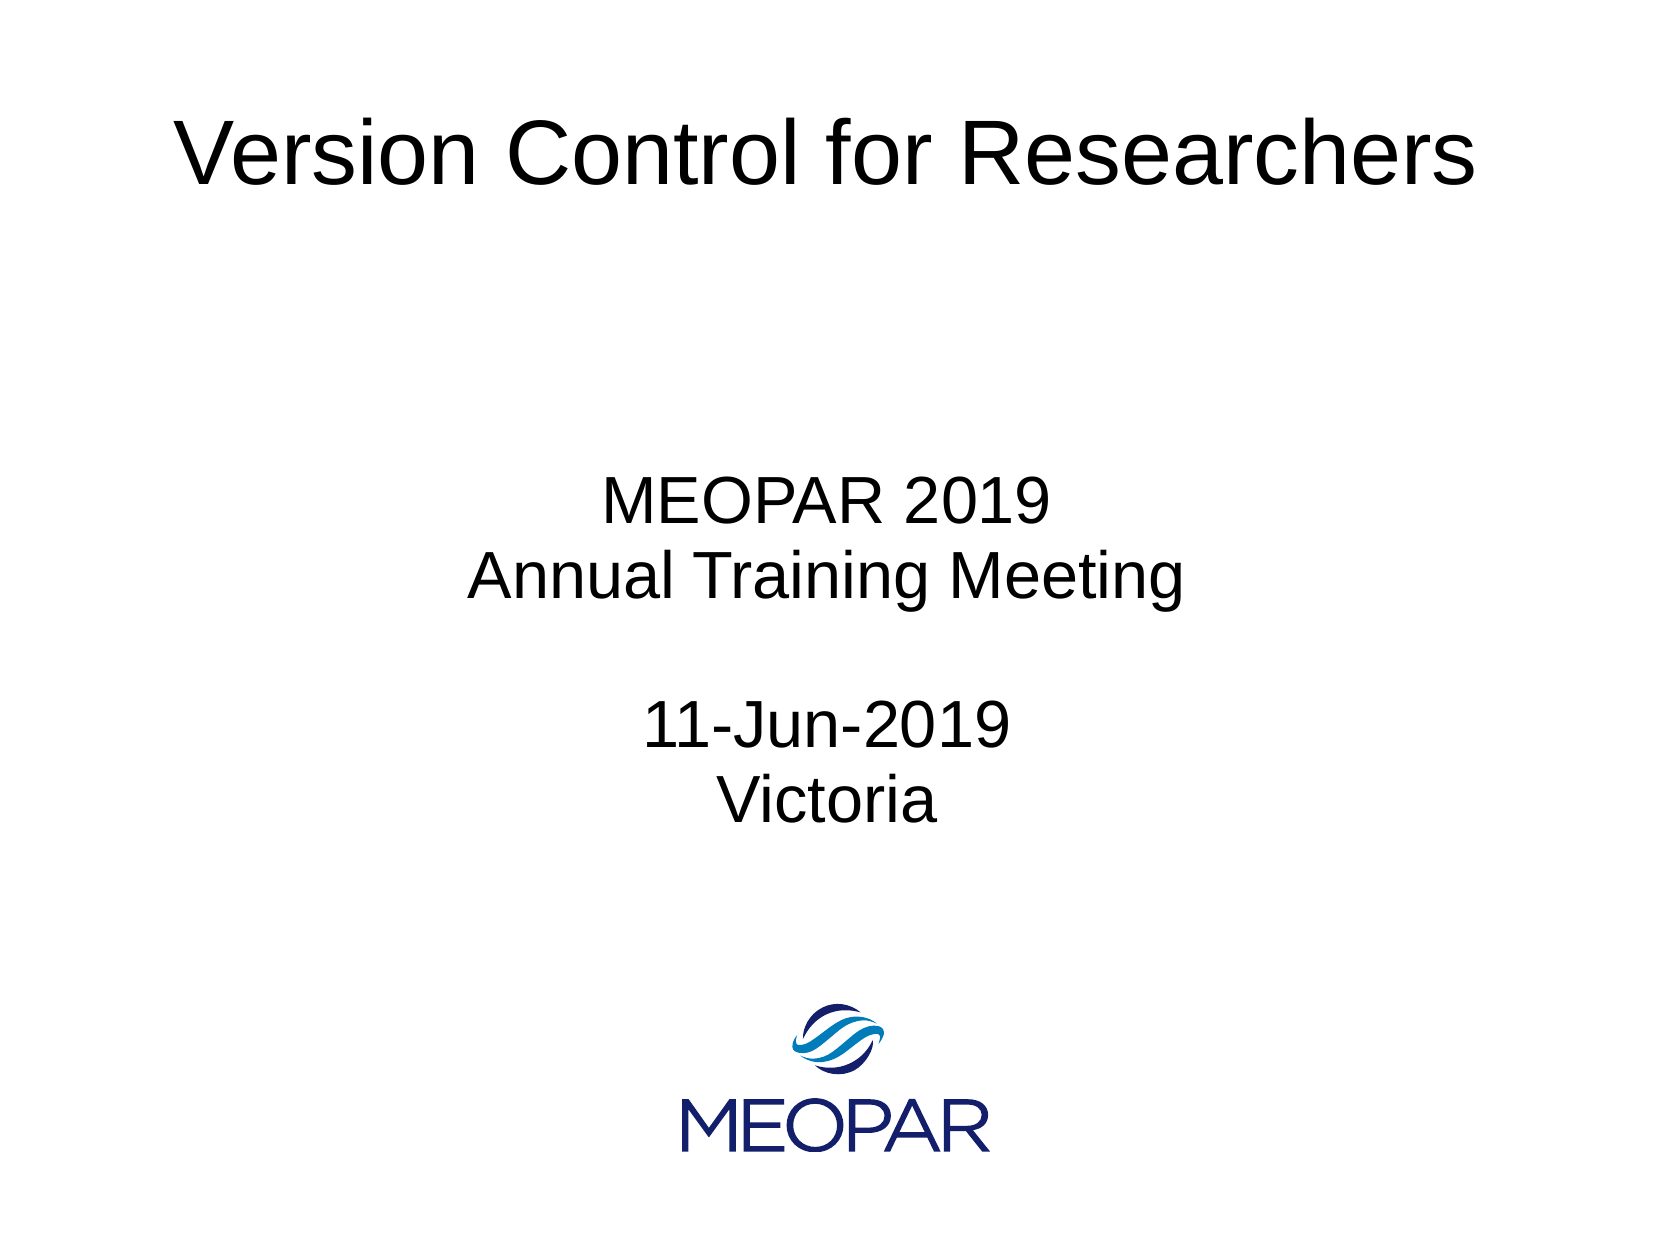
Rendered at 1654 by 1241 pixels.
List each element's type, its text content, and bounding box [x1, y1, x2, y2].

subtitle MEOPAR 2019 Annual Training Meeting 11-Jun-2019 Victoria [82, 290, 1571, 1010]
picture [682, 1003, 990, 1152]
title Version Control for Researchers [82, 49, 1571, 257]
